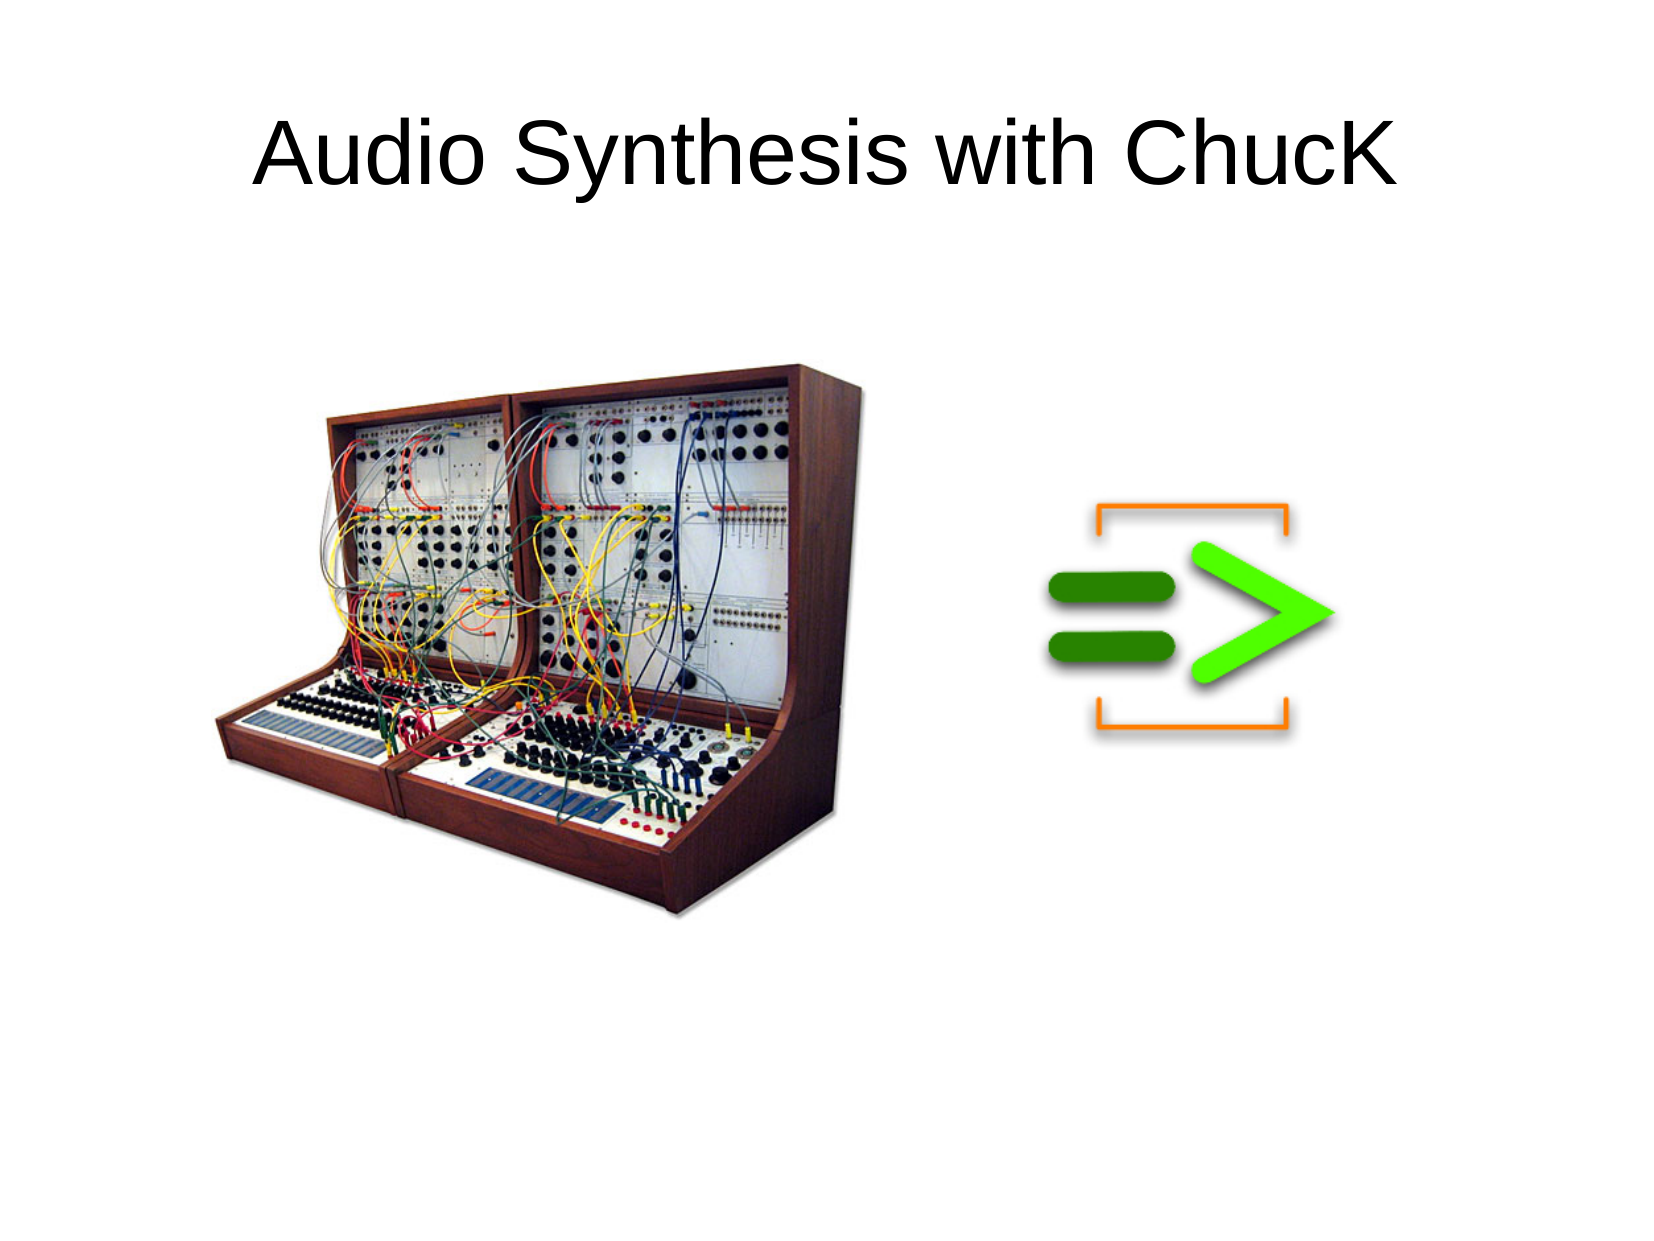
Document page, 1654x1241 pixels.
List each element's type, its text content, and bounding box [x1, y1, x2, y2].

picture [1035, 490, 1348, 751]
picture [211, 359, 871, 923]
title Audio Synthesis with ChucK [82, 49, 1571, 257]
